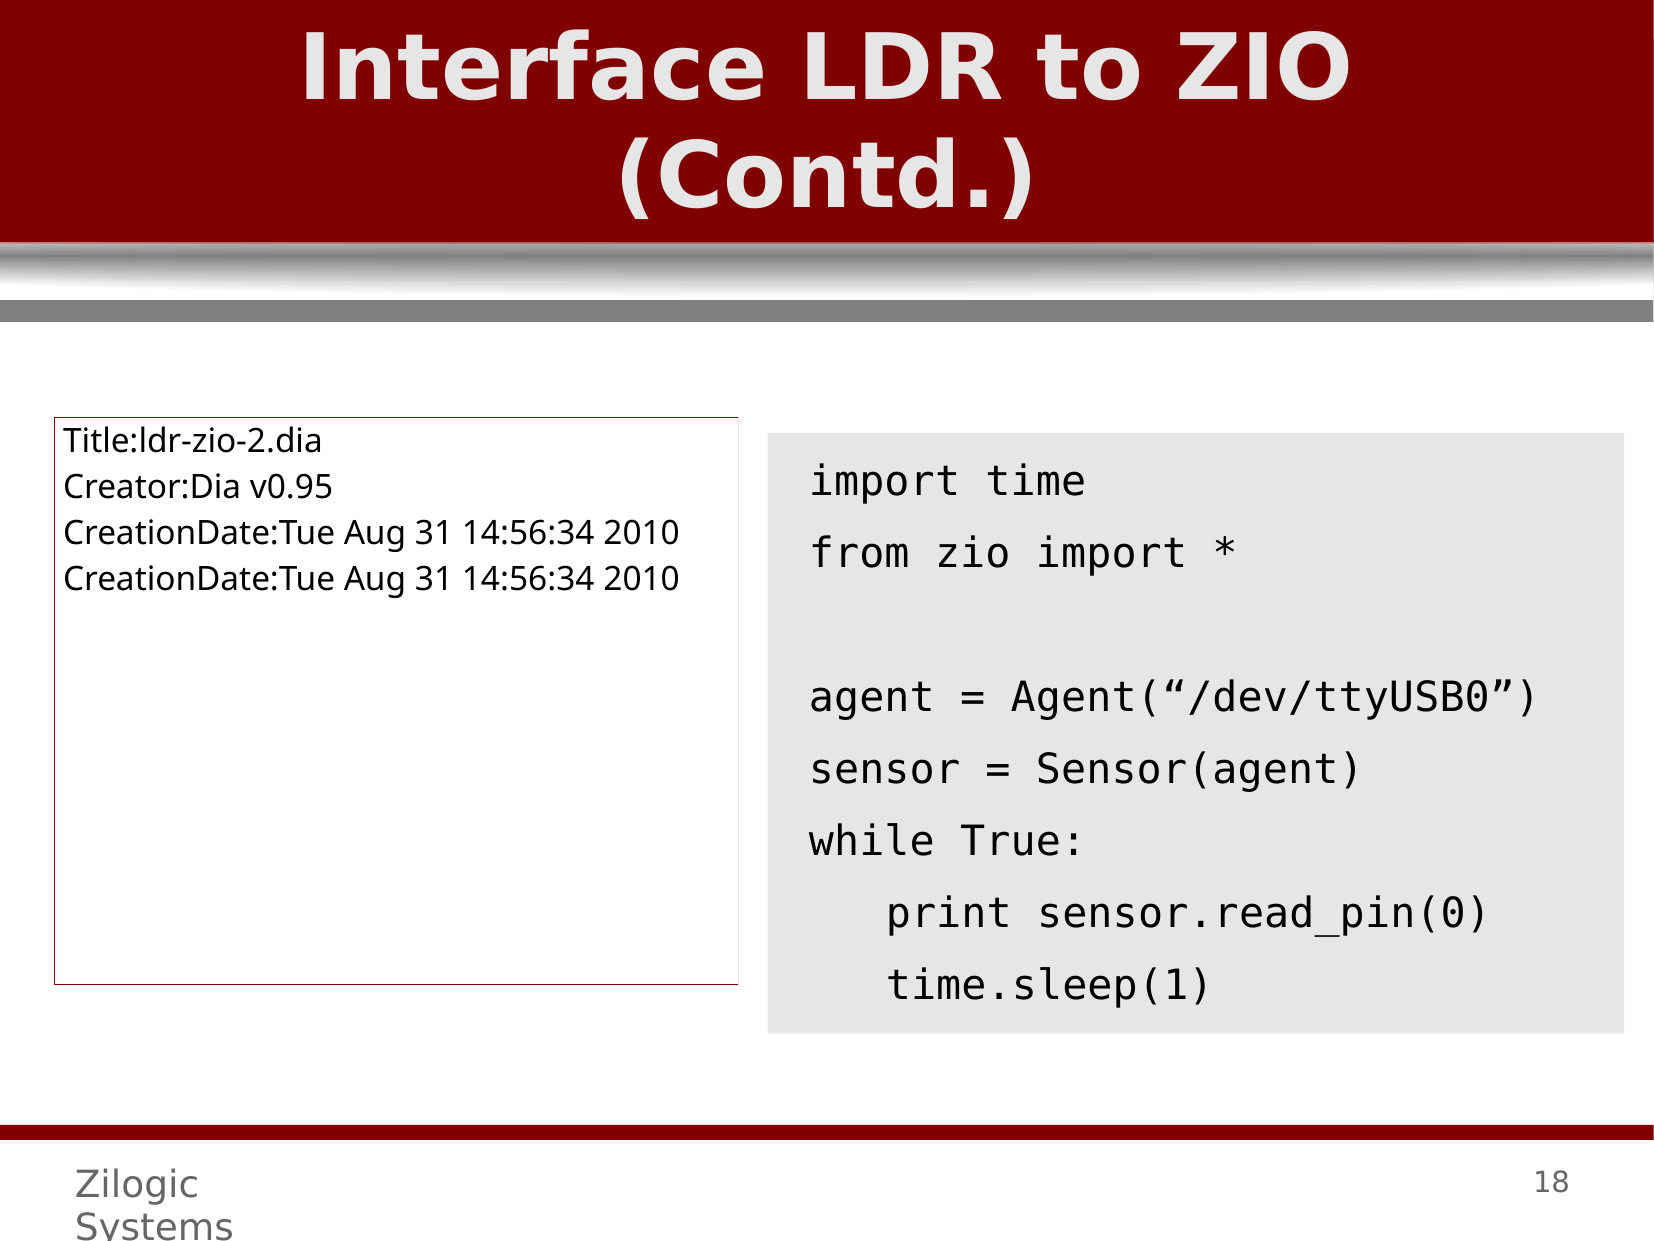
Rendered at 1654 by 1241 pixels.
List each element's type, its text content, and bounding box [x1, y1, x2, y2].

picture [52, 414, 739, 985]
list import time from zio import * agent = Agent(“/dev/ttyUSB0”) sensor = Sensor(agent) while True: print sensor.read_pin(0) time.sleep(1) [767, 432, 1625, 1034]
title Interface LDR to ZIO (Contd.) [82, 18, 1571, 226]
